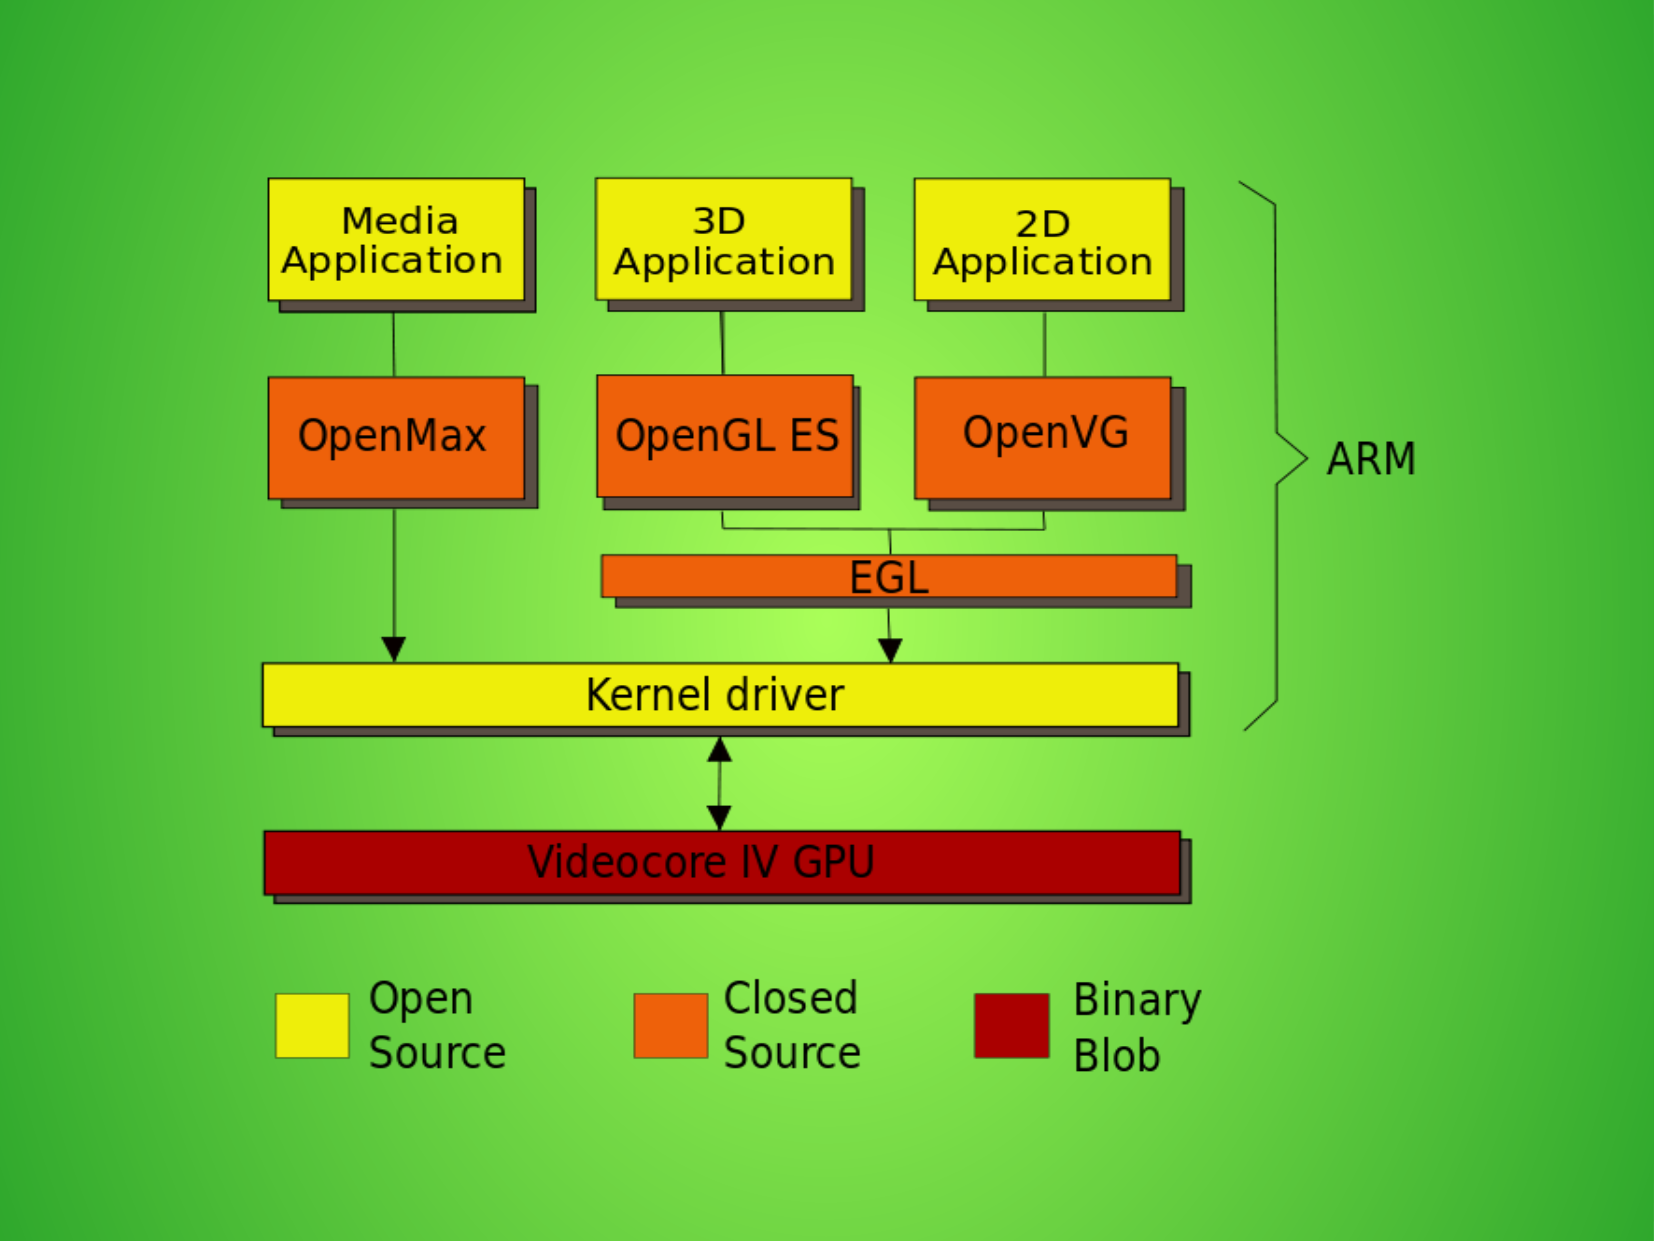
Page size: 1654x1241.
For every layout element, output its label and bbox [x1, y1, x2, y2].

picture [240, 159, 1441, 1096]
